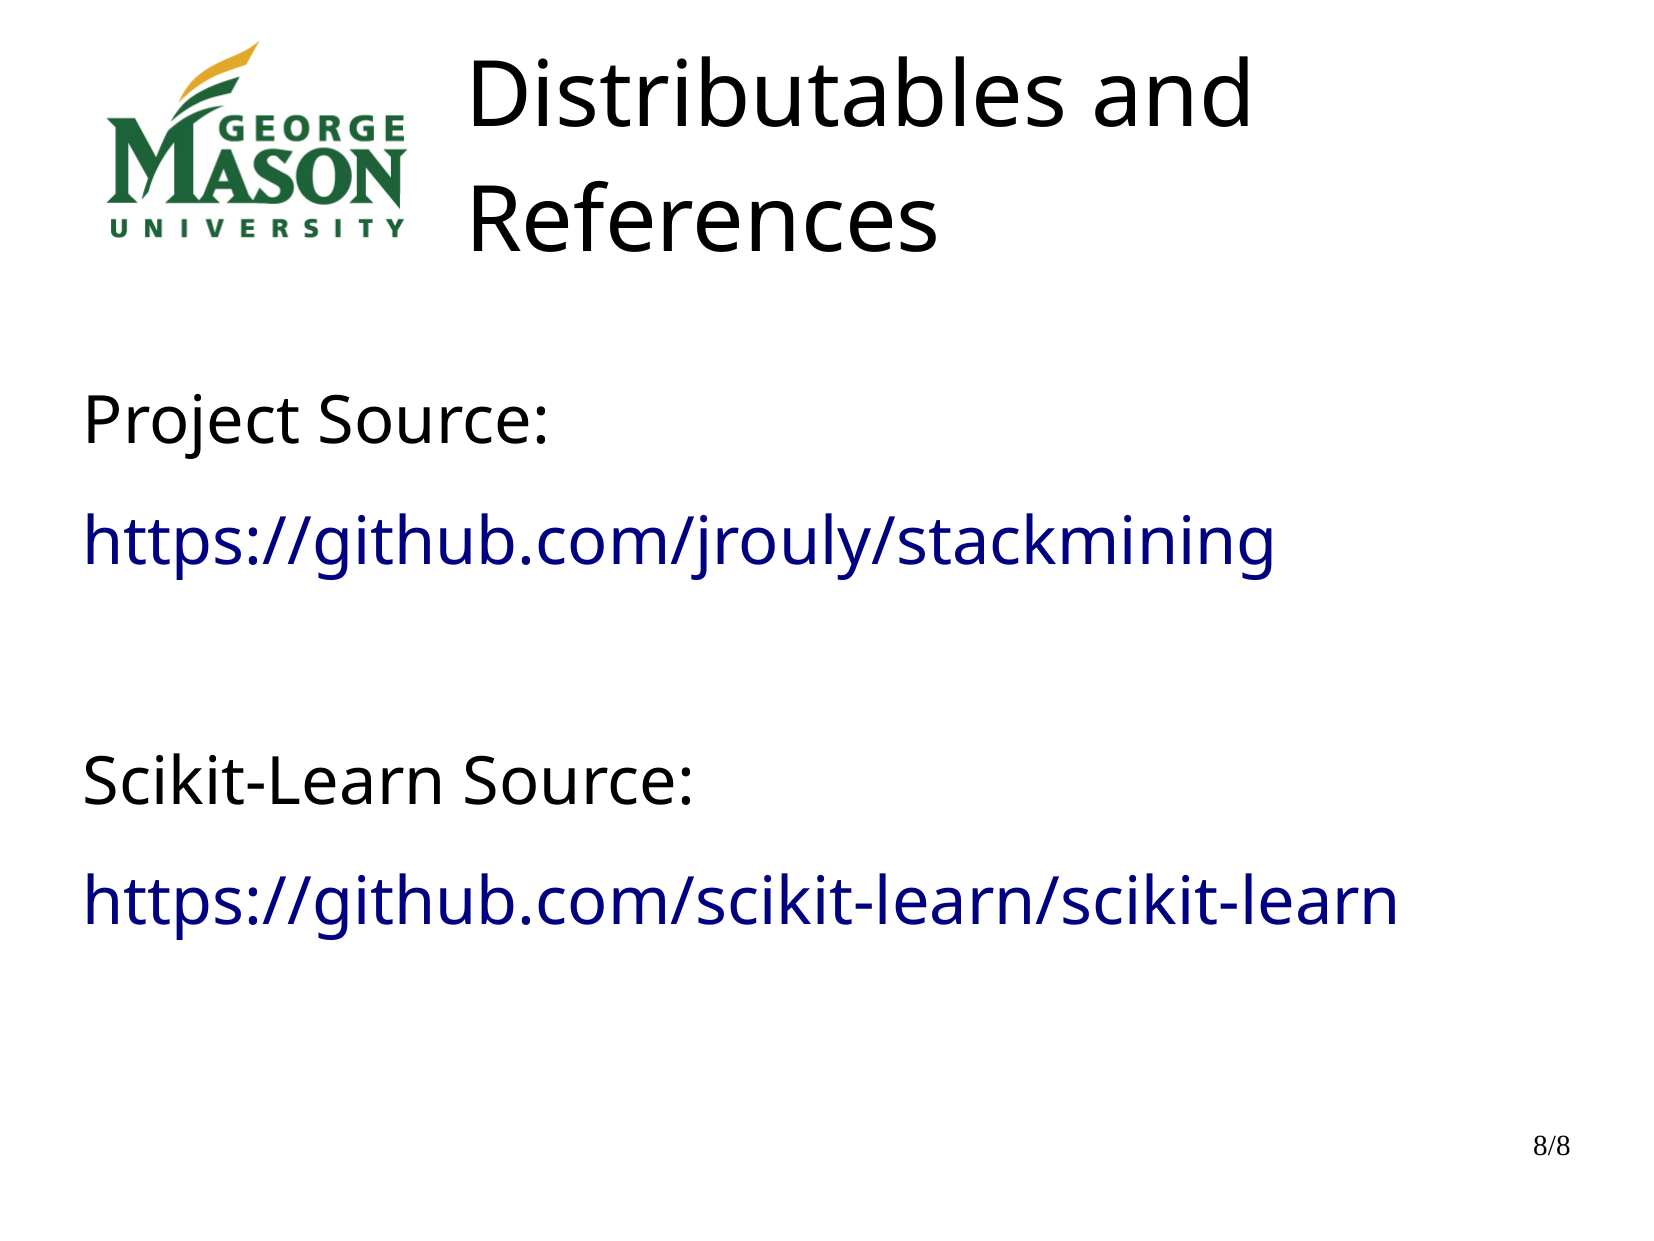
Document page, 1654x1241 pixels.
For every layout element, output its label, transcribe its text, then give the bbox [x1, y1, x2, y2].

title Distributables and References [465, 47, 1571, 259]
list Project Source: https://github.com/jrouly/stackmining Scikit-Learn Source: https://github.com/scikit-learn/scikit-learn [82, 372, 1571, 983]
picture [88, 33, 424, 249]
